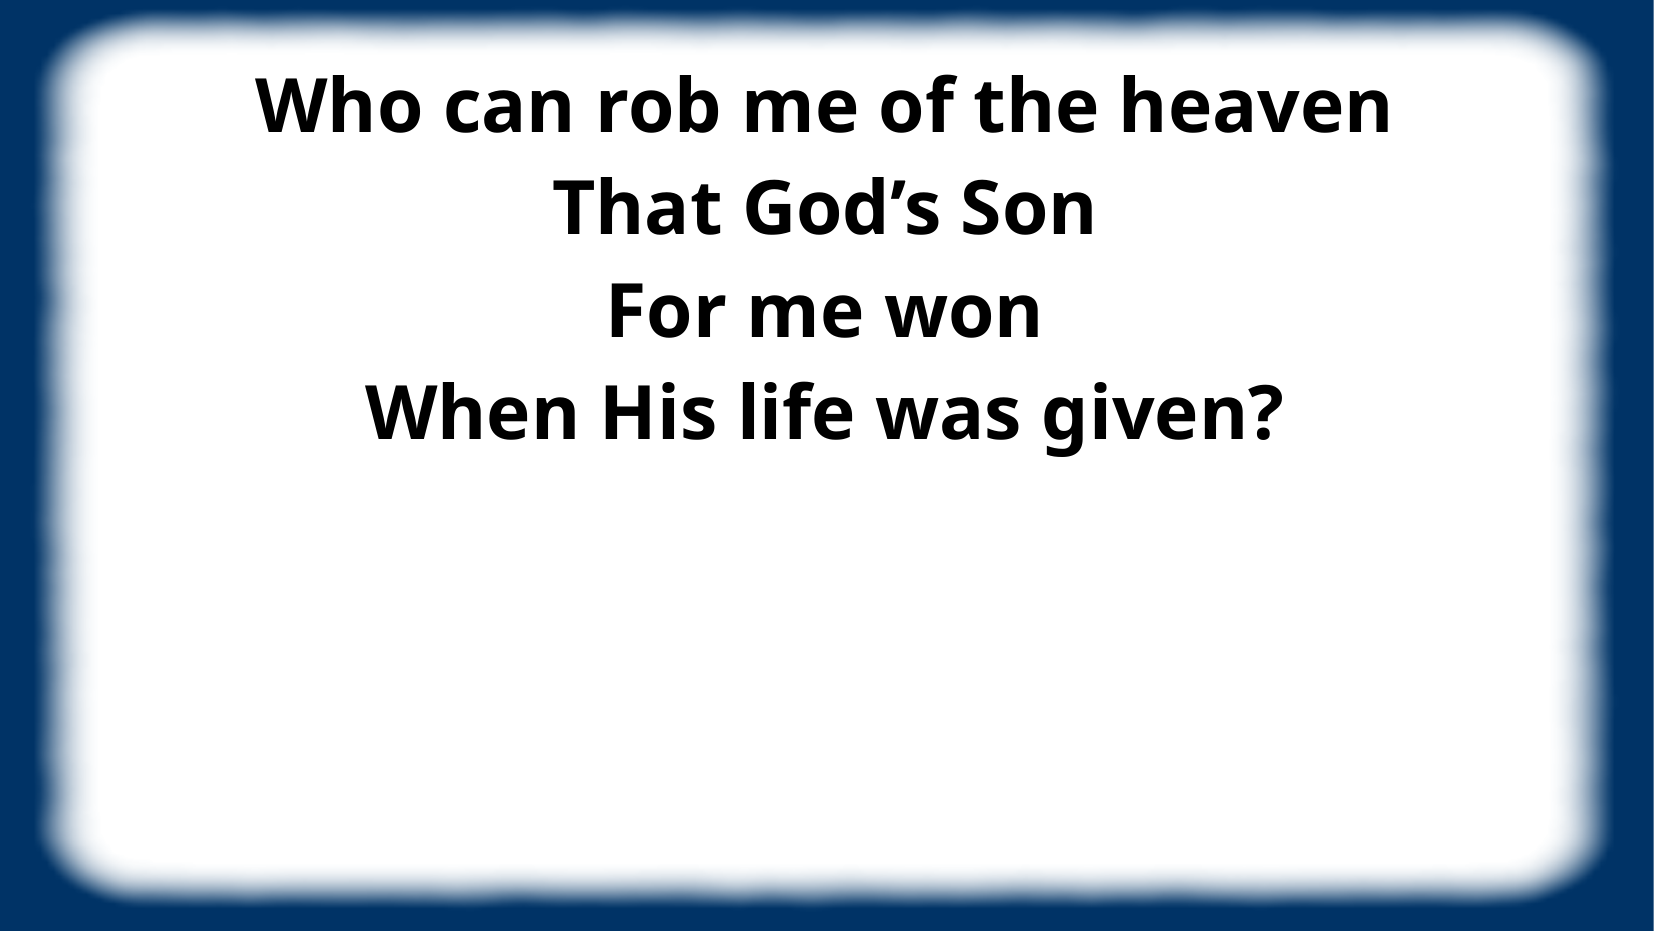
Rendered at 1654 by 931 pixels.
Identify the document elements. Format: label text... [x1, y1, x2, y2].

picture [0, 0, 1654, 931]
text_box Who can rob me of the heaven That God’s Son For me won When His life was given? [75, 45, 1576, 460]
